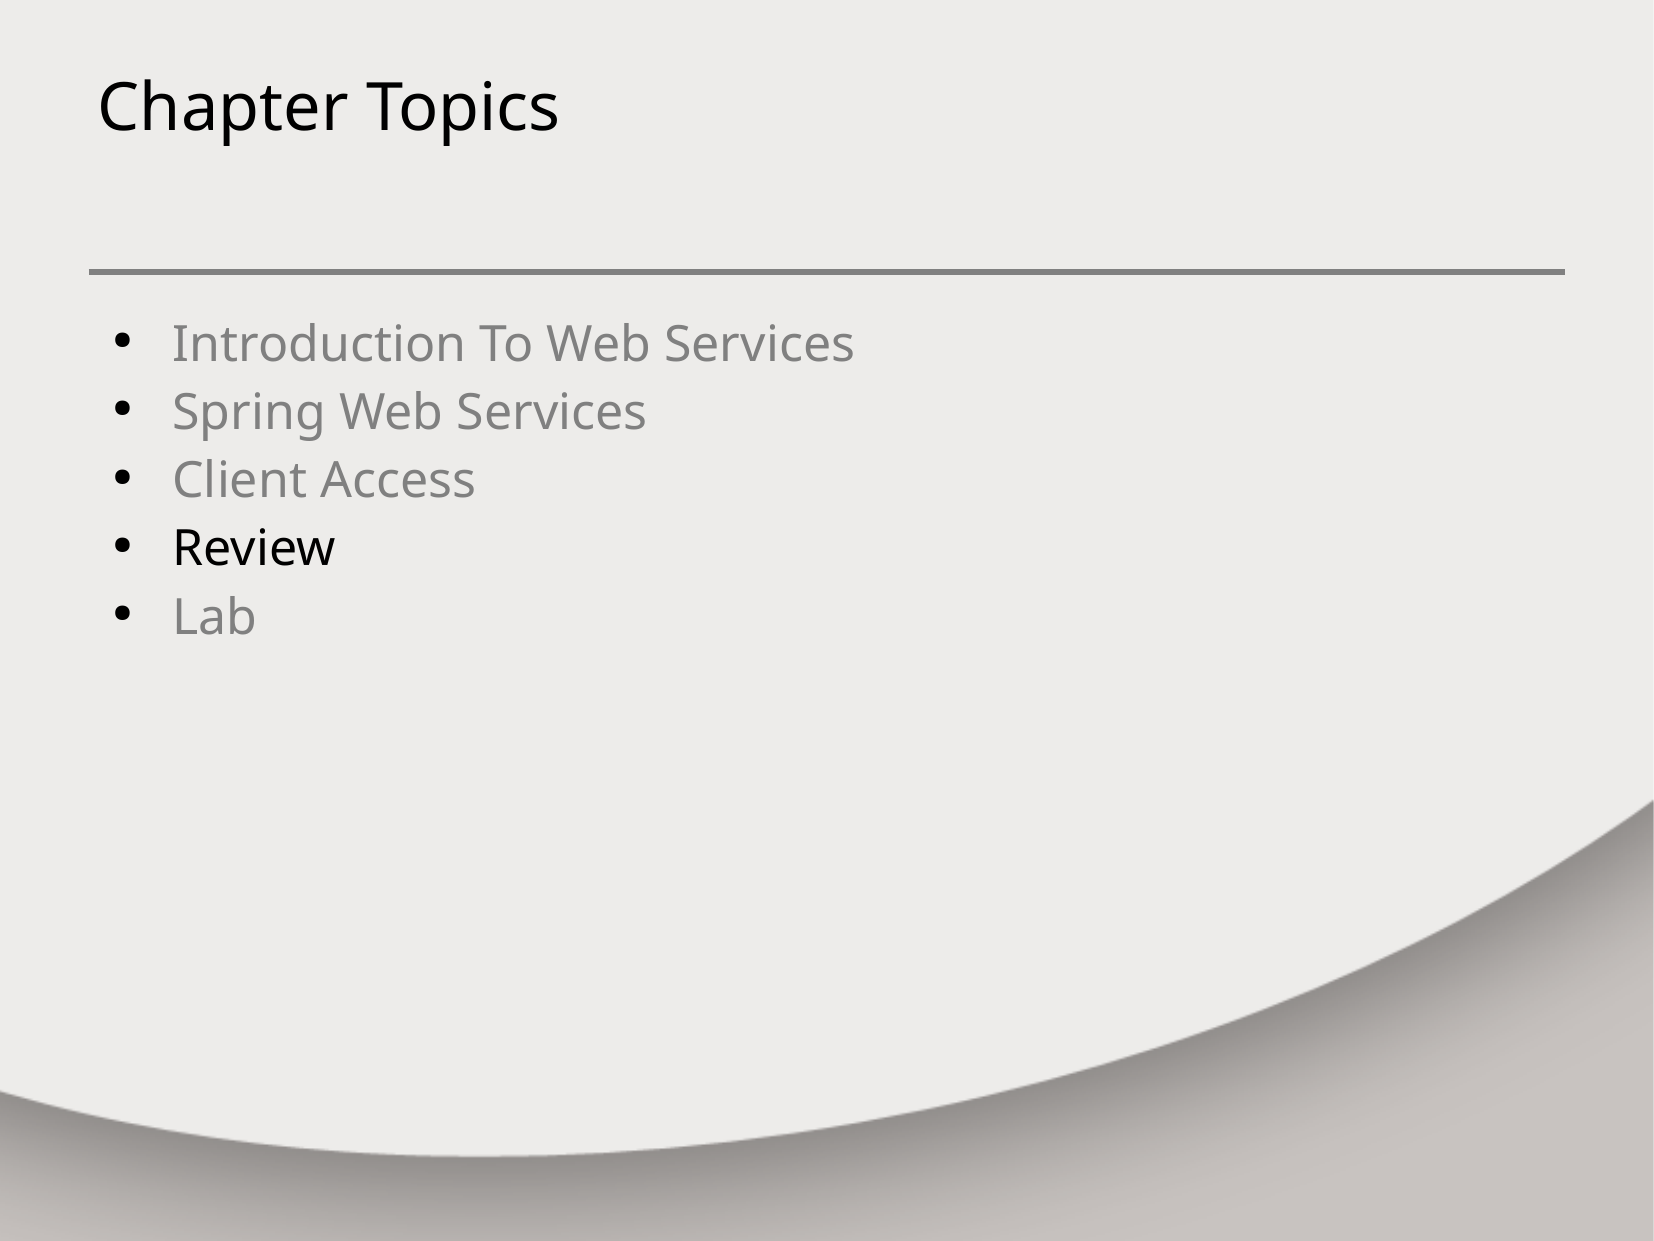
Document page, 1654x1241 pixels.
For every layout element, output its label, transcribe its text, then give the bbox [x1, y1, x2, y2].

title Chapter Topics [97, 75, 1561, 226]
picture [0, 0, 1654, 1241]
text_box Introduction To Web Services Spring Web Services Client Access Review Lab [97, 300, 1561, 1163]
